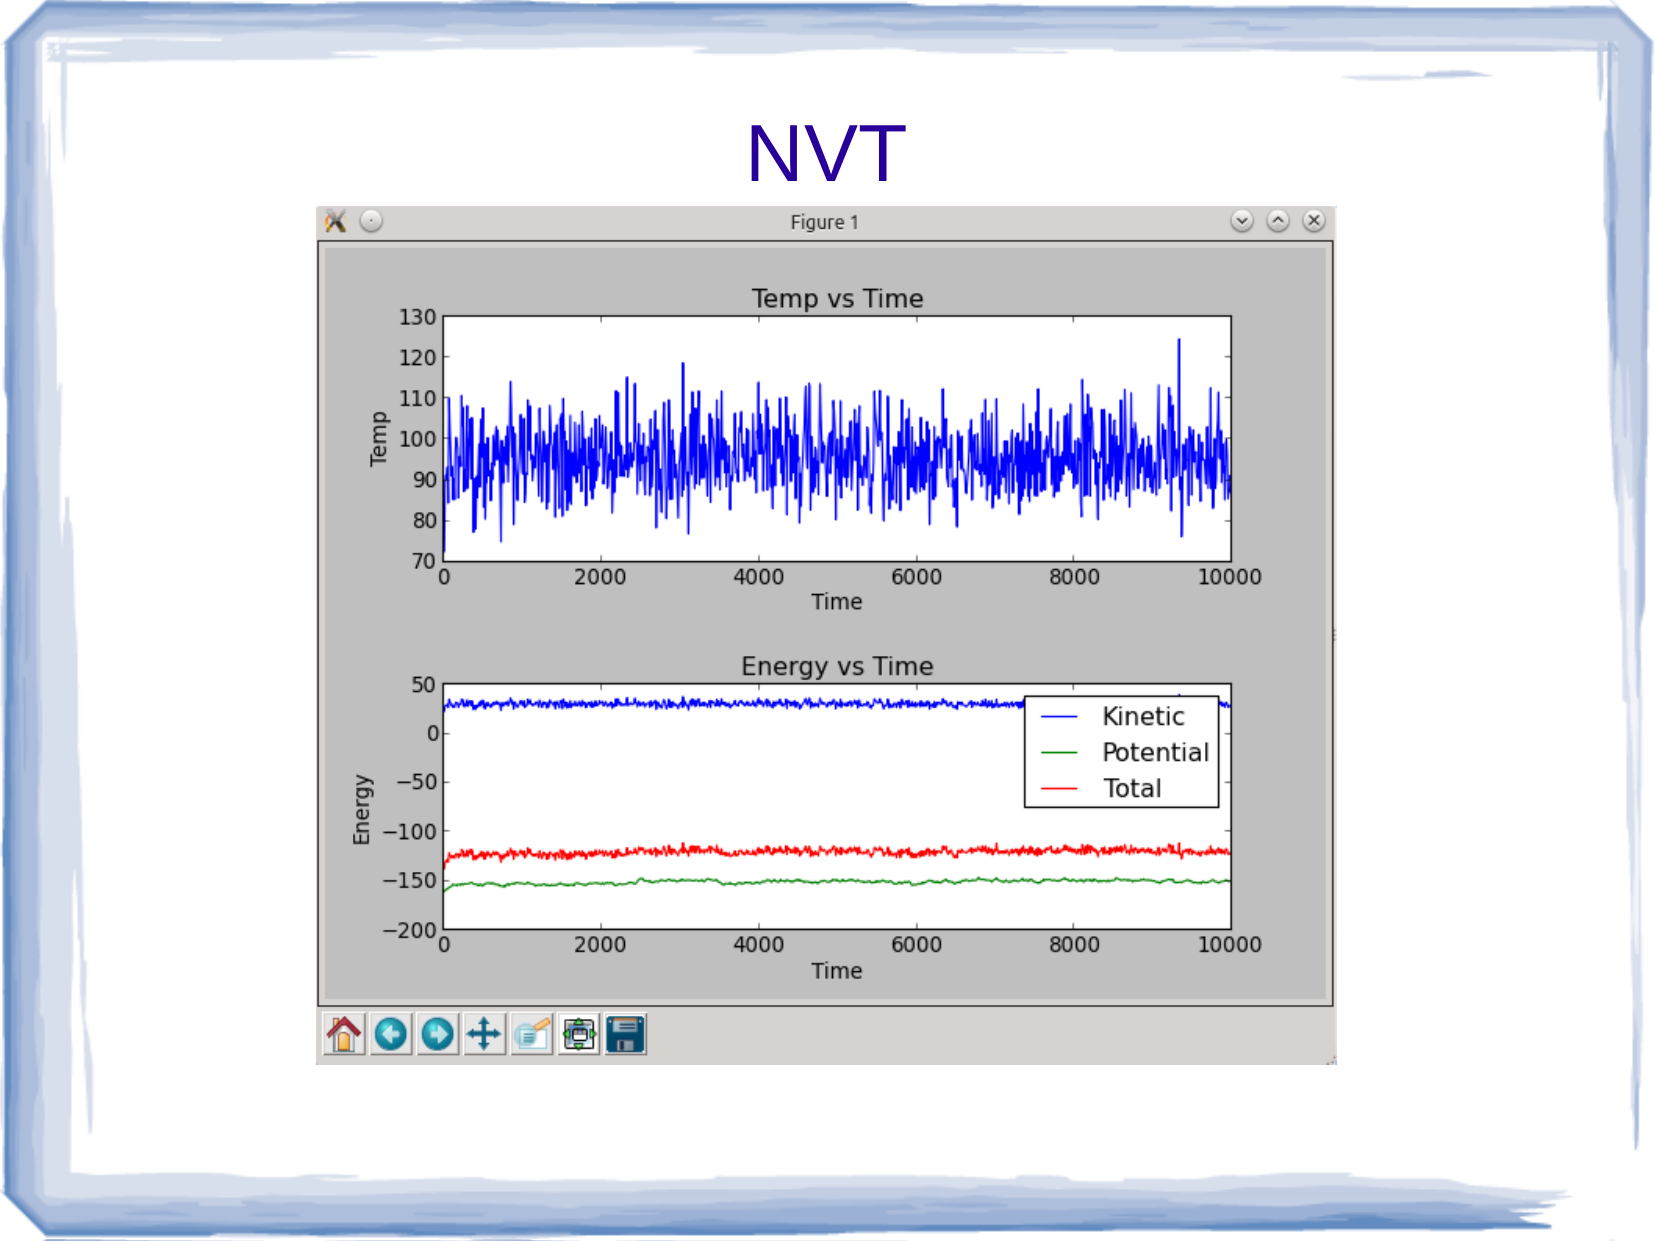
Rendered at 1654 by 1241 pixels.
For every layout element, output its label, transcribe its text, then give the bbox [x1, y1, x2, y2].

picture [0, 0, 1654, 1241]
title NVT [82, 49, 1571, 257]
